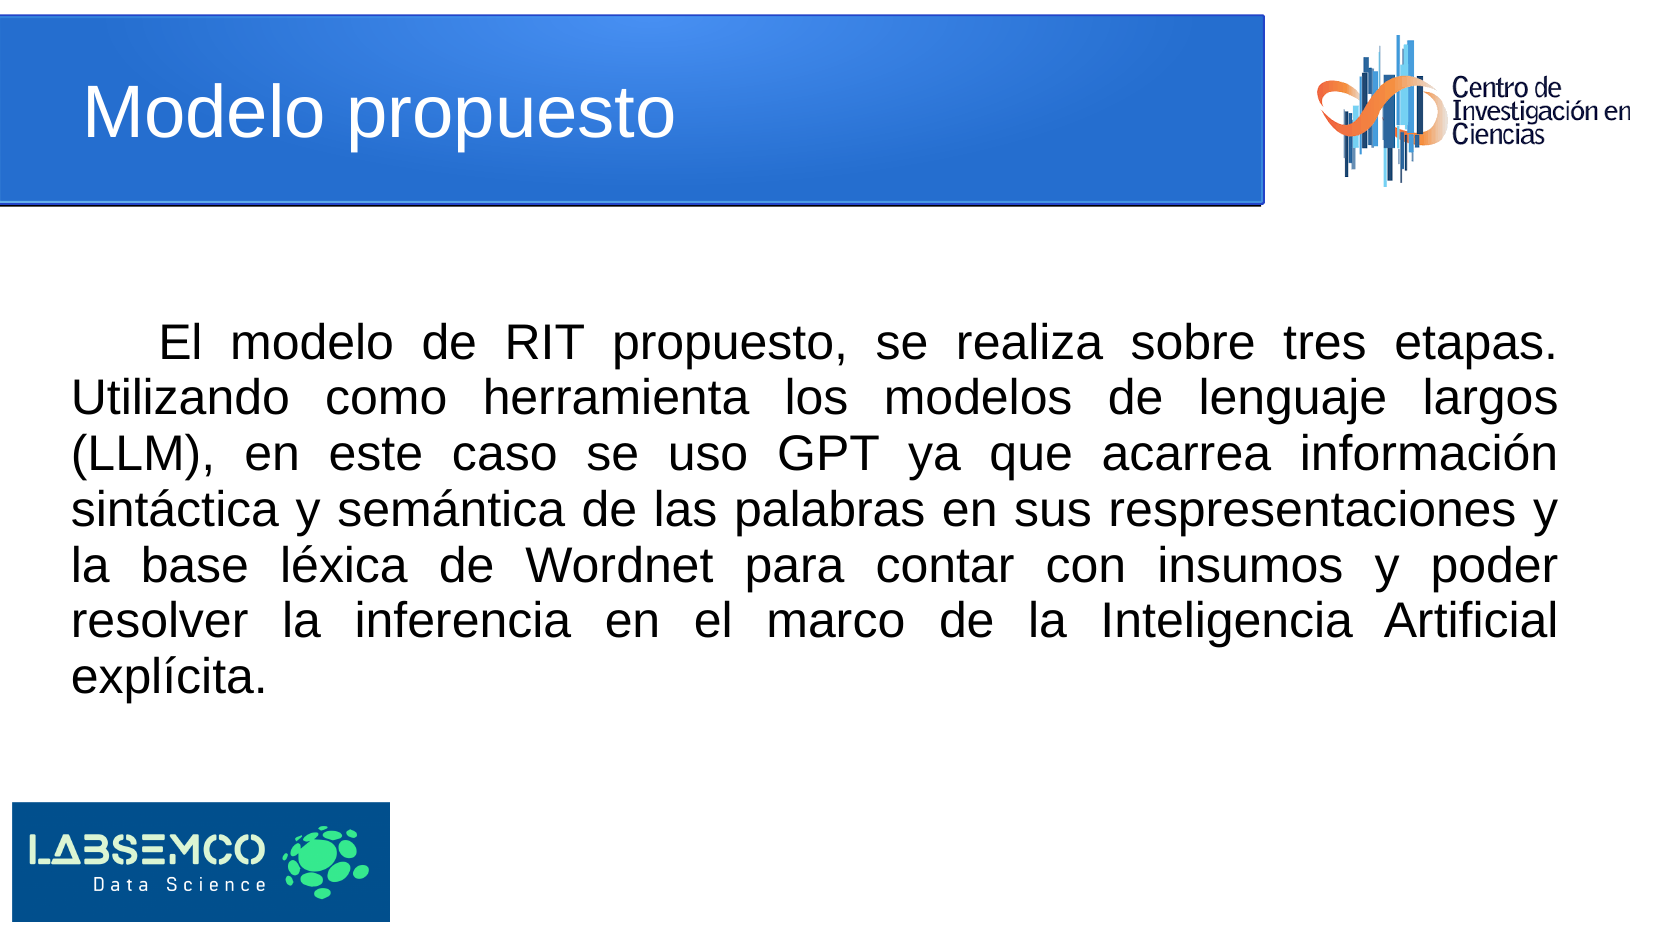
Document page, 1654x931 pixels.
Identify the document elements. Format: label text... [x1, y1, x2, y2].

picture [1317, 35, 1630, 187]
picture [11, 801, 390, 922]
subtitle El modelo de RIT propuesto, se realiza sobre tres etapas. Utilizando como herramienta los modelos de lenguaje largos (LLM), en este caso se uso GPT ya que acarrea información sintáctica y semántica de las palabras en sus respresentaciones y la base léxica de Wordnet para contar con insumos y poder resolver la inferencia en el marco de la Inteligencia Artificial explícita. [70, 212, 1560, 862]
title Modelo propuesto [82, 35, 1235, 189]
